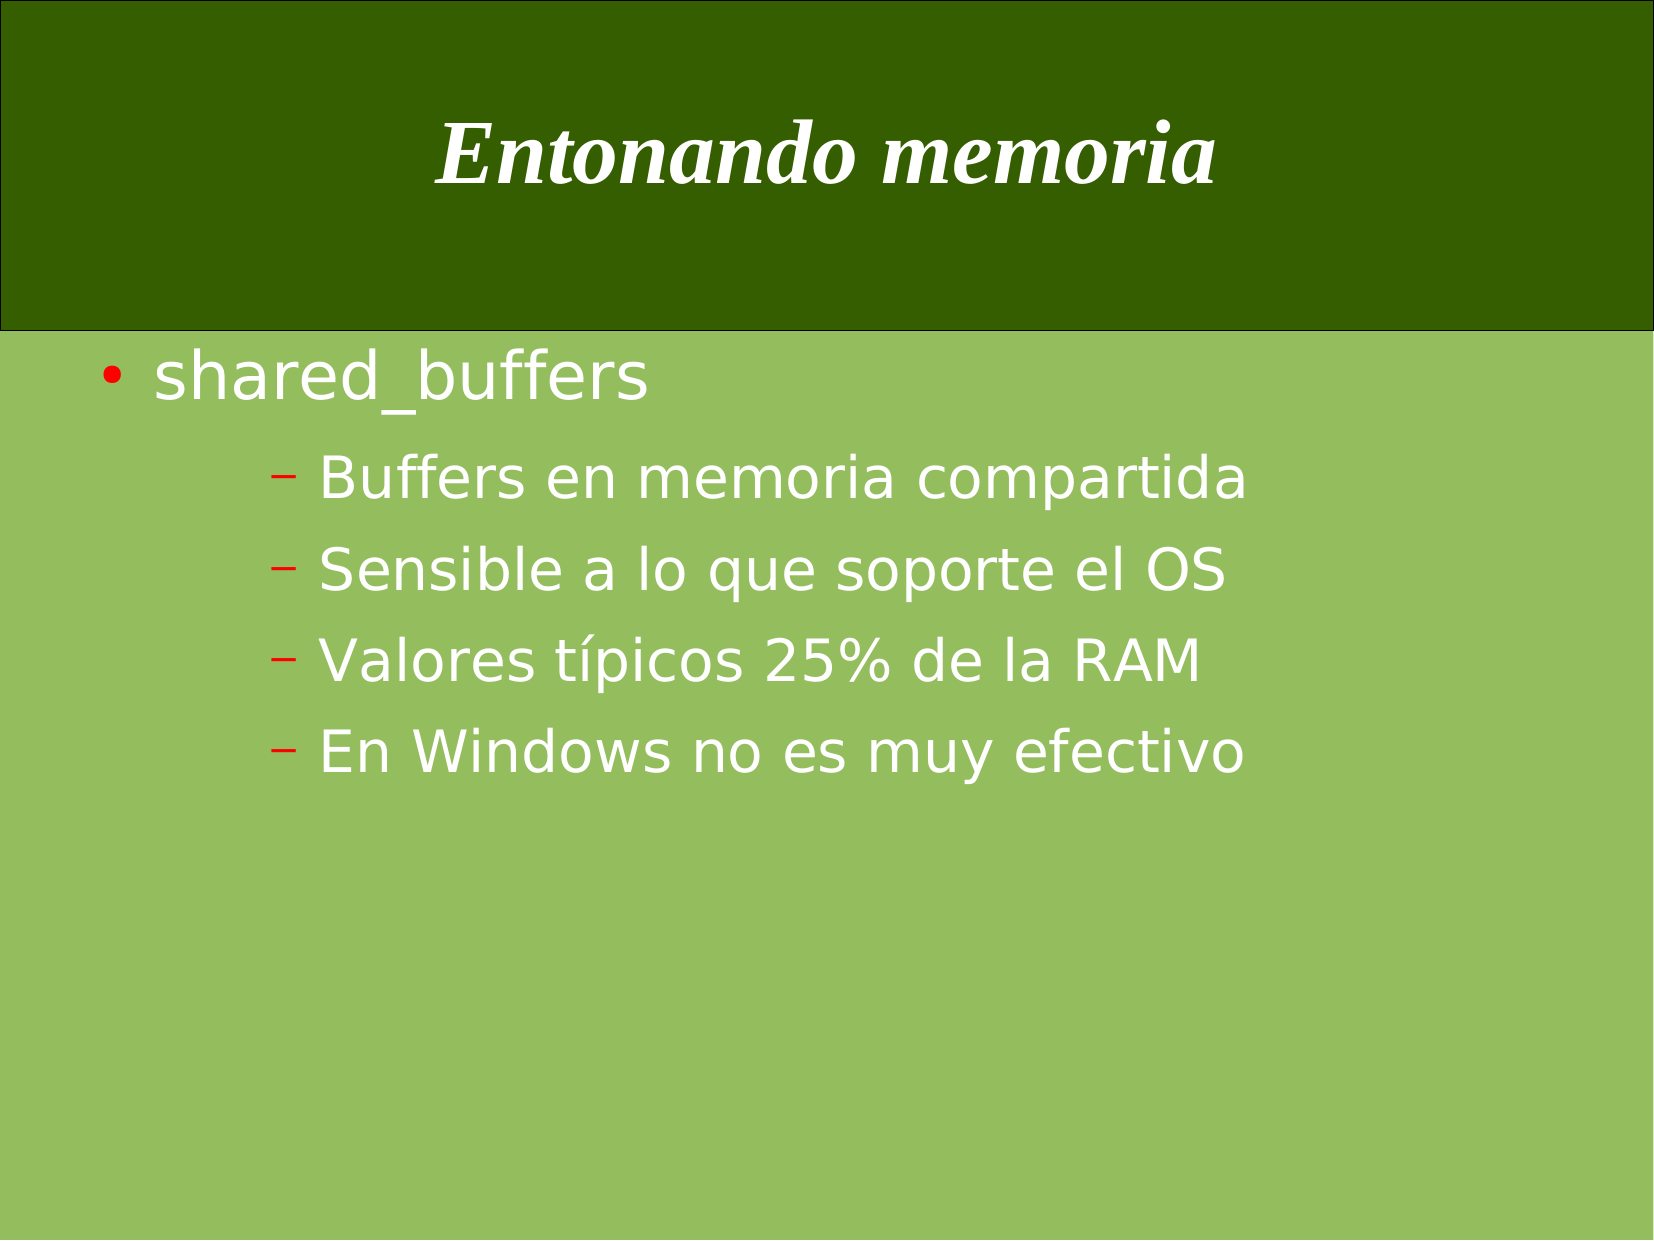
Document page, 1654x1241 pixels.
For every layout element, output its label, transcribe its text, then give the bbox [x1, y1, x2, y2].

title Entonando memoria [82, 49, 1571, 257]
list shared_buffers Buffers en memoria compartida Sensible a lo que soporte el OS Valores típicos 25% de la RAM En Windows no es muy efectivo [82, 337, 1571, 1057]
